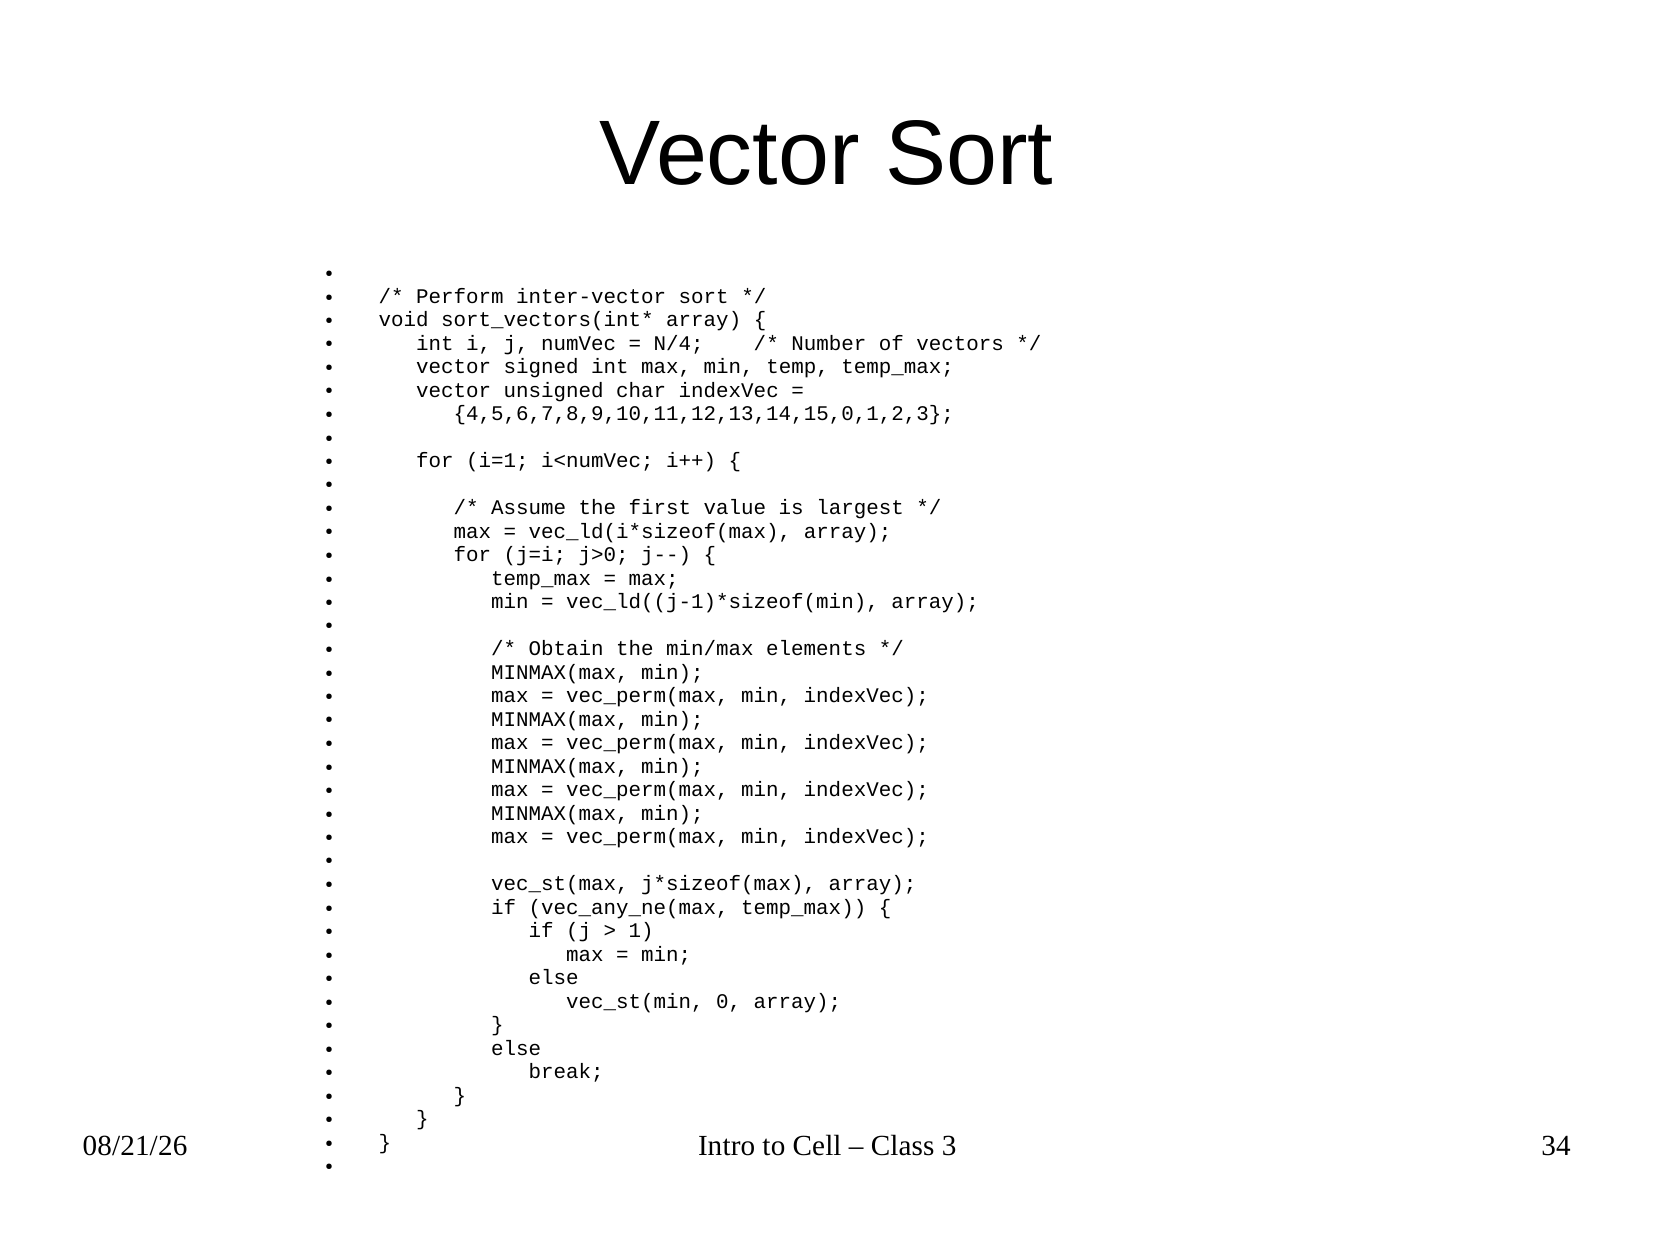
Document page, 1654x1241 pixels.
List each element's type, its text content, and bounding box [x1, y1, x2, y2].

title Vector Sort [82, 56, 1571, 250]
list /* Perform inter-vector sort */ void sort_vectors(int* array) { int i, j, numVec = N/4; /* Number of vectors */ vector signed int max, min, temp, temp_max; vector unsigned char indexVec = {4,5,6,7,8,9,10,11,12,13,14,15,0,1,2,3}; for (i=1; i<numVec; i++) { /* Assume the first value is largest */ max = vec_ld(i*sizeof(max), array); for (j=i; j>0; j--) { temp_max = max; min = vec_ld((j-1)*sizeof(min), array); /* Obtain the min/max elements */ MINMAX(max, min); max = vec_perm(max, min, indexVec); MINMAX(max, min); max = vec_perm(max, min, indexVec); MINMAX(max, min); max = vec_perm(max, min, indexVec); MINMAX(max, min); max = vec_perm(max, min, indexVec); vec_st(max, j*sizeof(max), array); if (vec_any_ne(max, temp_max)) { if (j > 1) max = min; else vec_st(min, 0, array); } else break; } } } [307, 262, 1238, 1122]
